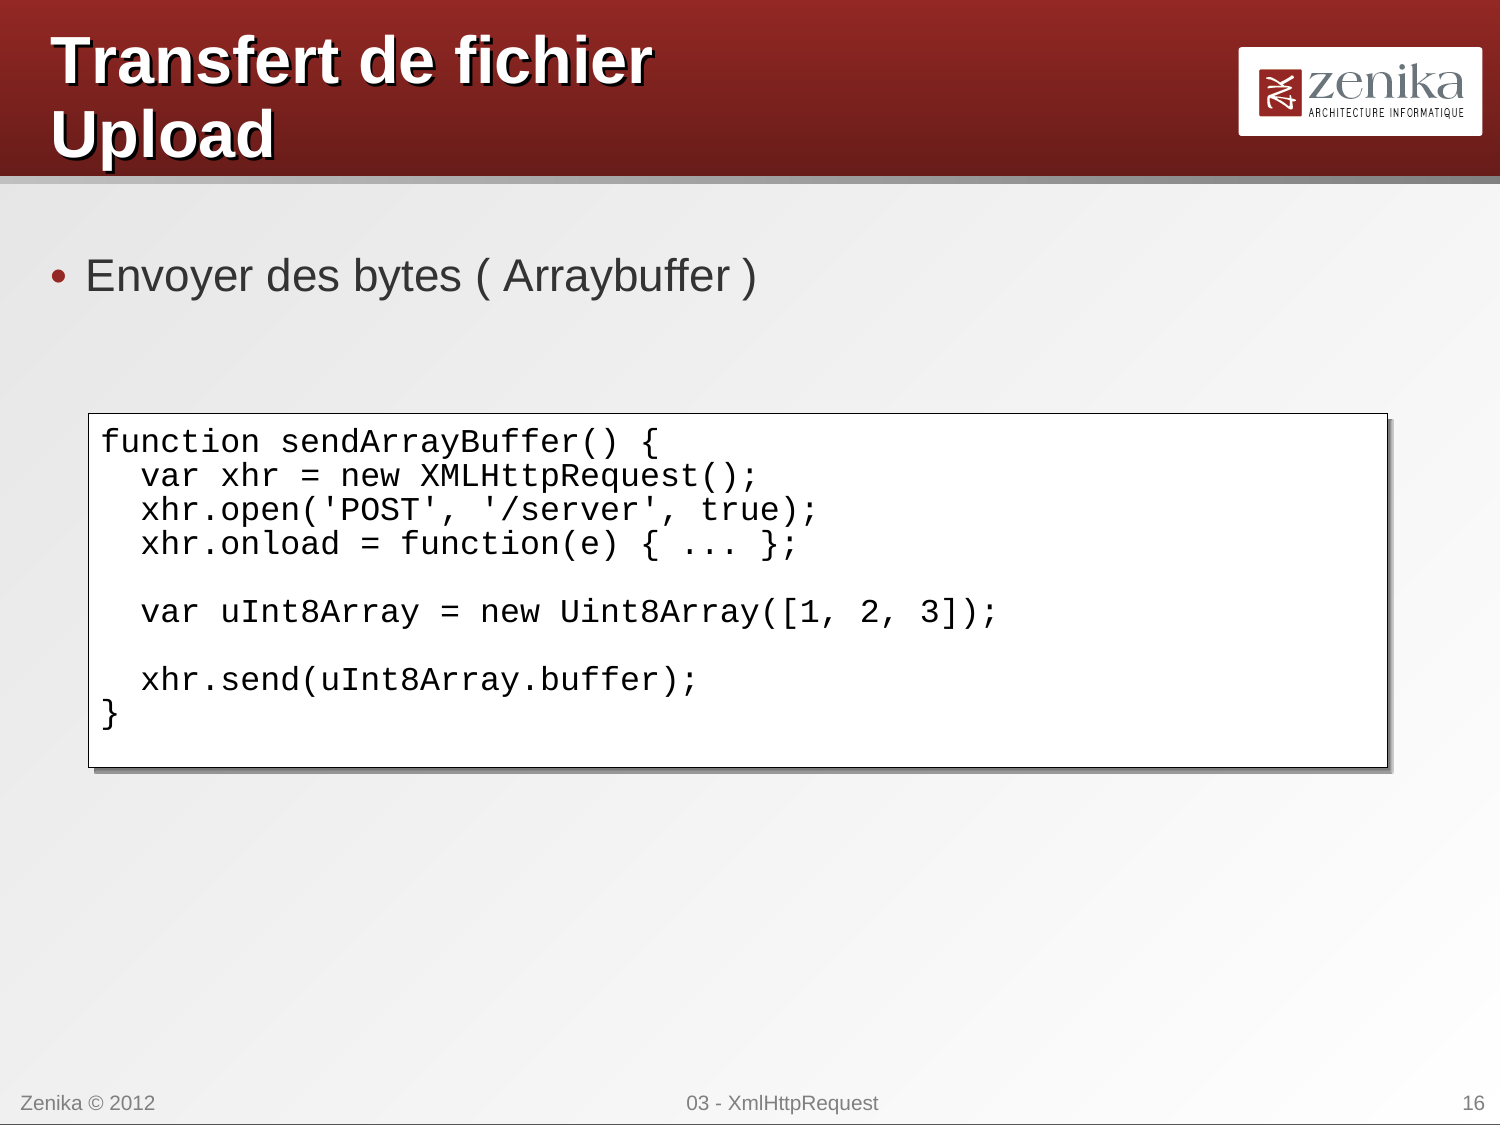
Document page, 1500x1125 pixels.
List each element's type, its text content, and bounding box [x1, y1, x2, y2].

list Envoyer des bytes ( Arraybuffer ) [50, 249, 1435, 1064]
text_box function sendArrayBuffer() { var xhr = new XMLHttpRequest(); xhr.open('POST', '/server', true); xhr.onload = function(e) { ... }; var uInt8Array = new Uint8Array([1, 2, 3]); xhr.send(uInt8Array.buffer); } [88, 413, 1388, 768]
picture [1257, 58, 1464, 125]
title Transfert de fichier Upload [50, 22, 1206, 173]
